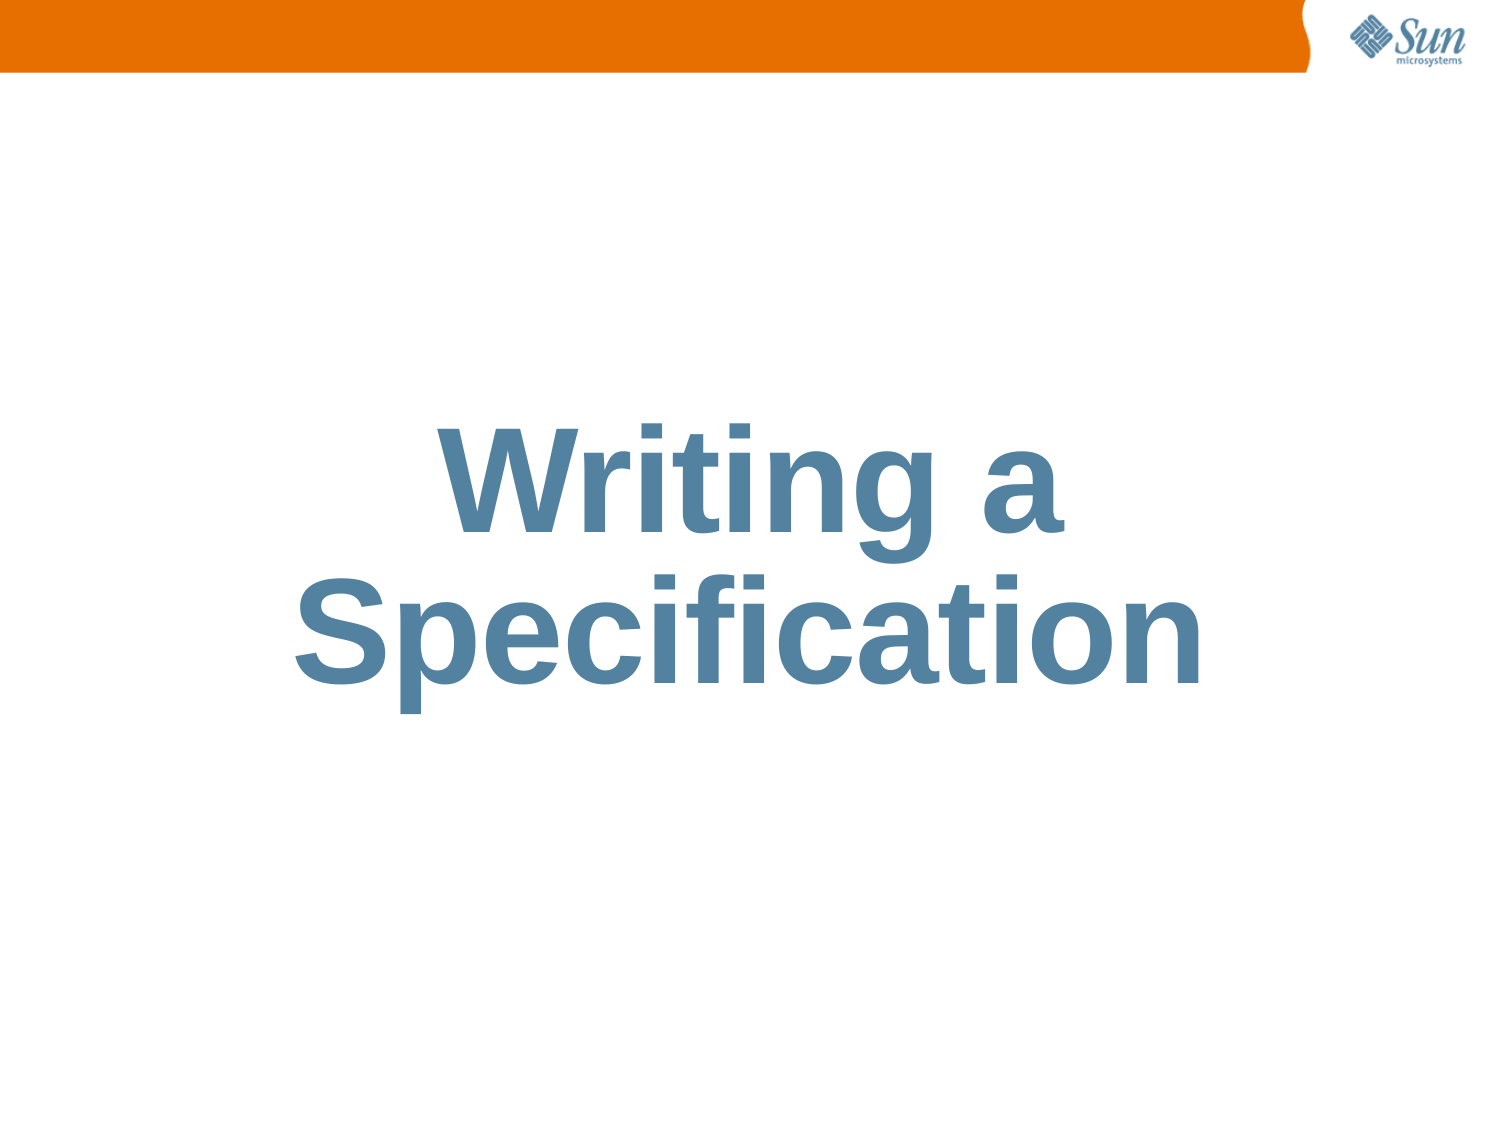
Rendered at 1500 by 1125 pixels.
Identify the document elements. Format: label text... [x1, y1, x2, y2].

text_box Writing a Specification [0, 0, 1500, 1125]
